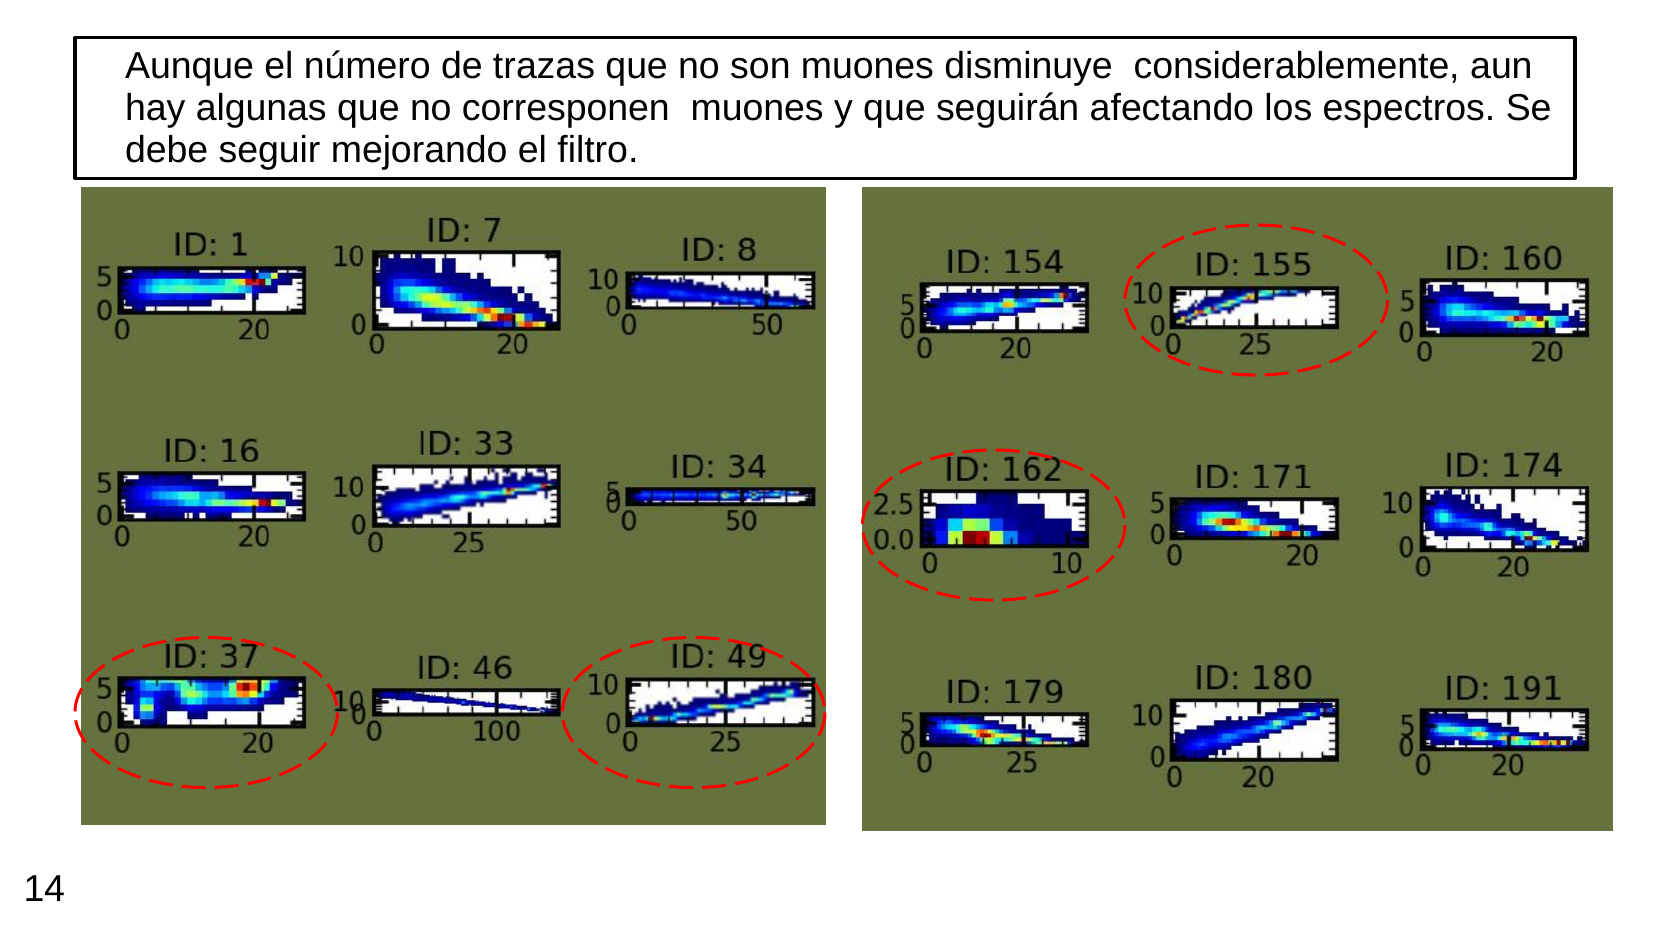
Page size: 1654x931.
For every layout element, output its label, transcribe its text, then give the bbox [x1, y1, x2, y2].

text_box Aunque el número de trazas que no son muones disminuye considerablemente, aun hay algunas que no corresponen muones y que seguirán afectando los espectros. Se debe seguir mejorando el filtro. [75, 37, 1576, 179]
text_box <number> [8, 860, 638, 931]
picture [81, 187, 826, 826]
picture [862, 187, 1613, 831]
text_box [74, 637, 338, 788]
text_box [1124, 225, 1388, 376]
text_box [562, 637, 826, 788]
text_box [862, 450, 1126, 601]
